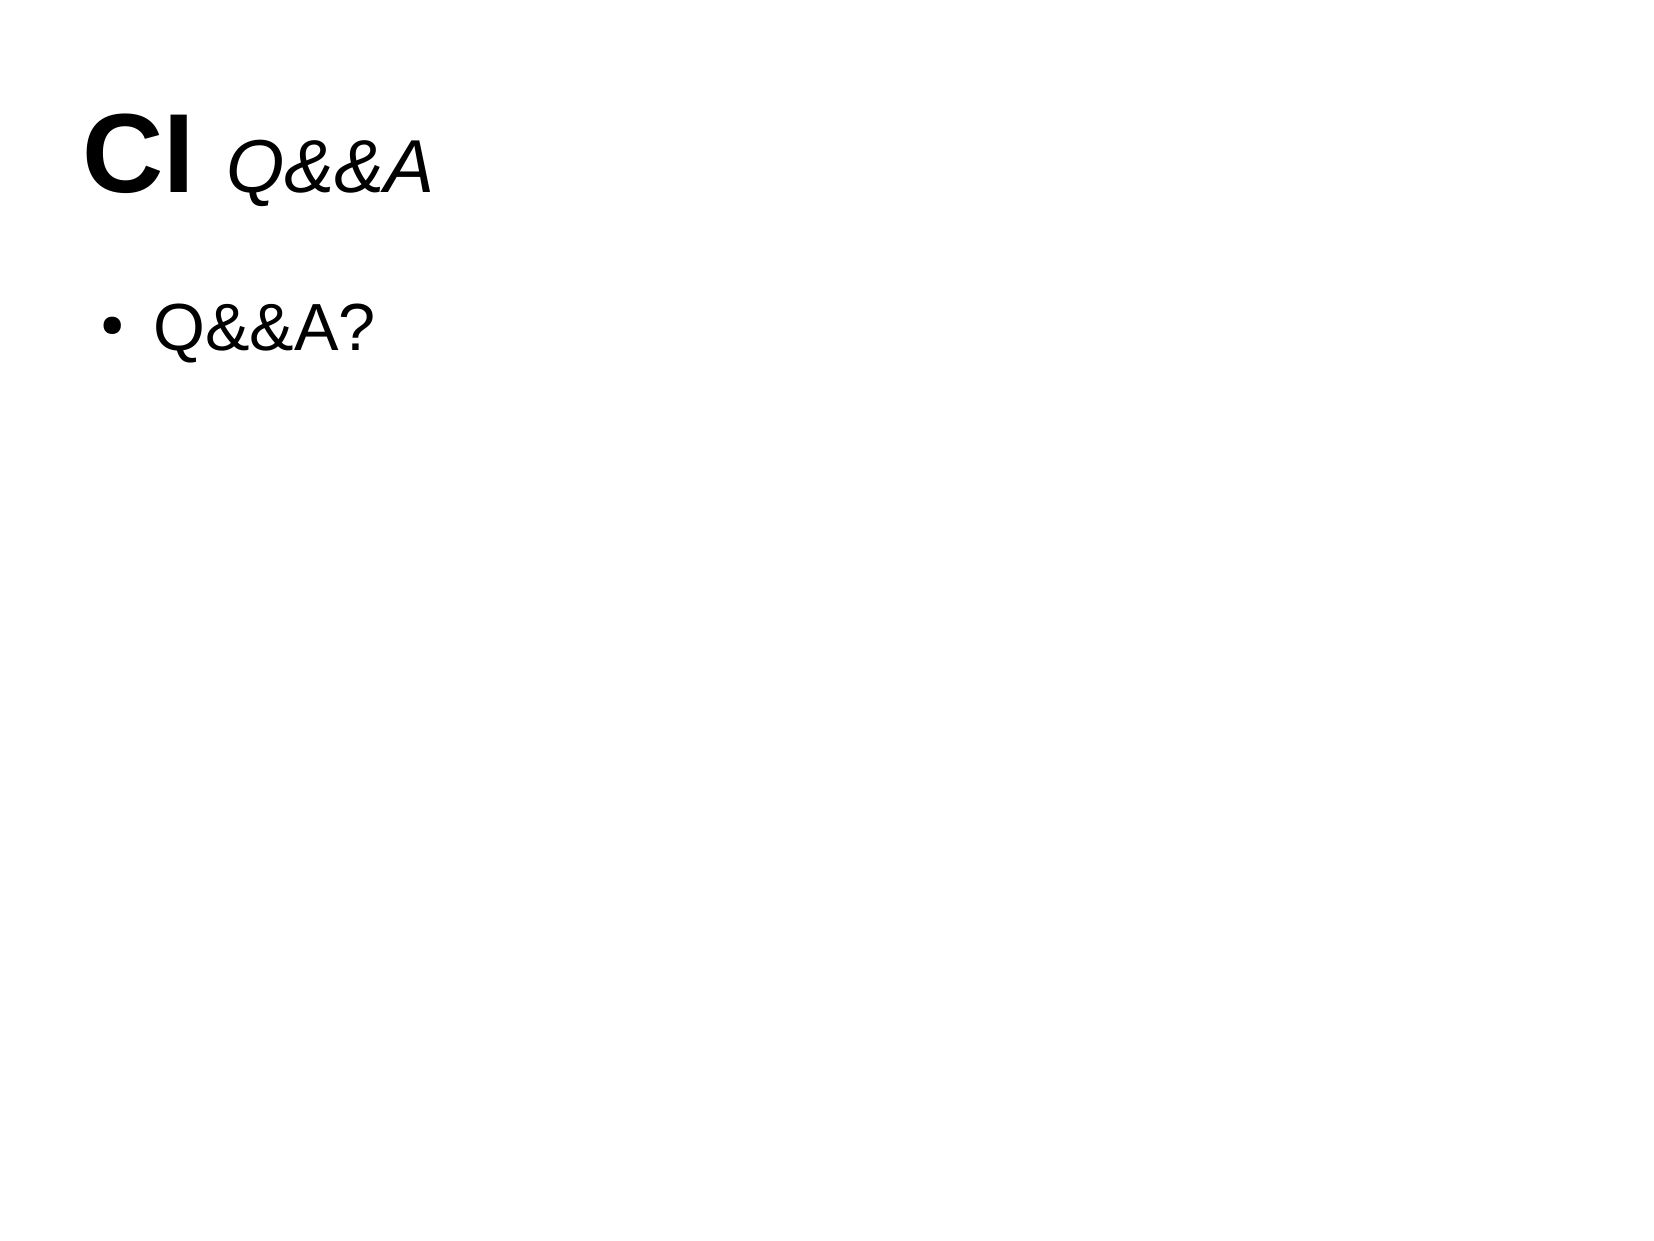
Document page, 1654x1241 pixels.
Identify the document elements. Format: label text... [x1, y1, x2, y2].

list Q&&A? [82, 290, 1571, 1081]
title CI Q&&A [82, 49, 1571, 257]
